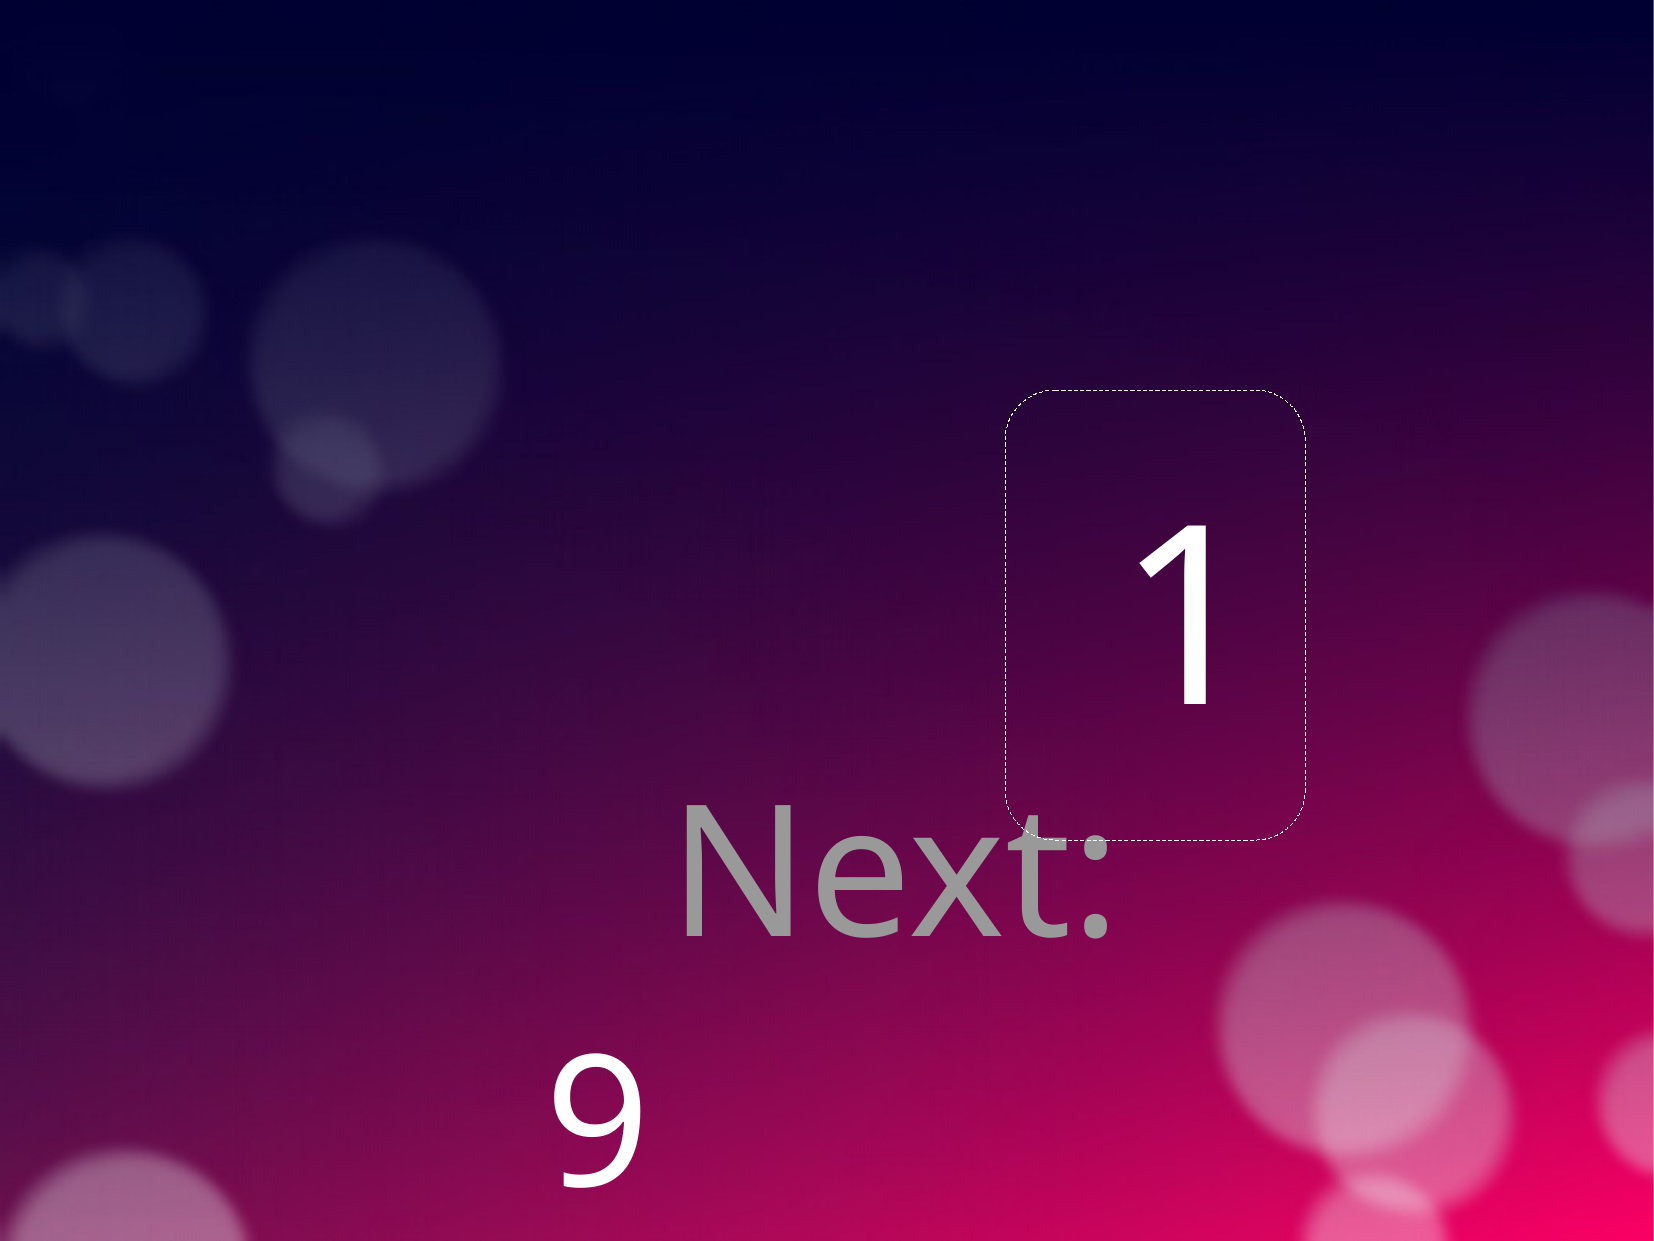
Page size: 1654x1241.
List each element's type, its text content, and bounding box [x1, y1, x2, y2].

title 1 [900, 360, 1276, 856]
picture [0, 0, 1654, 1241]
title Next: 9 [510, 840, 1246, 1141]
